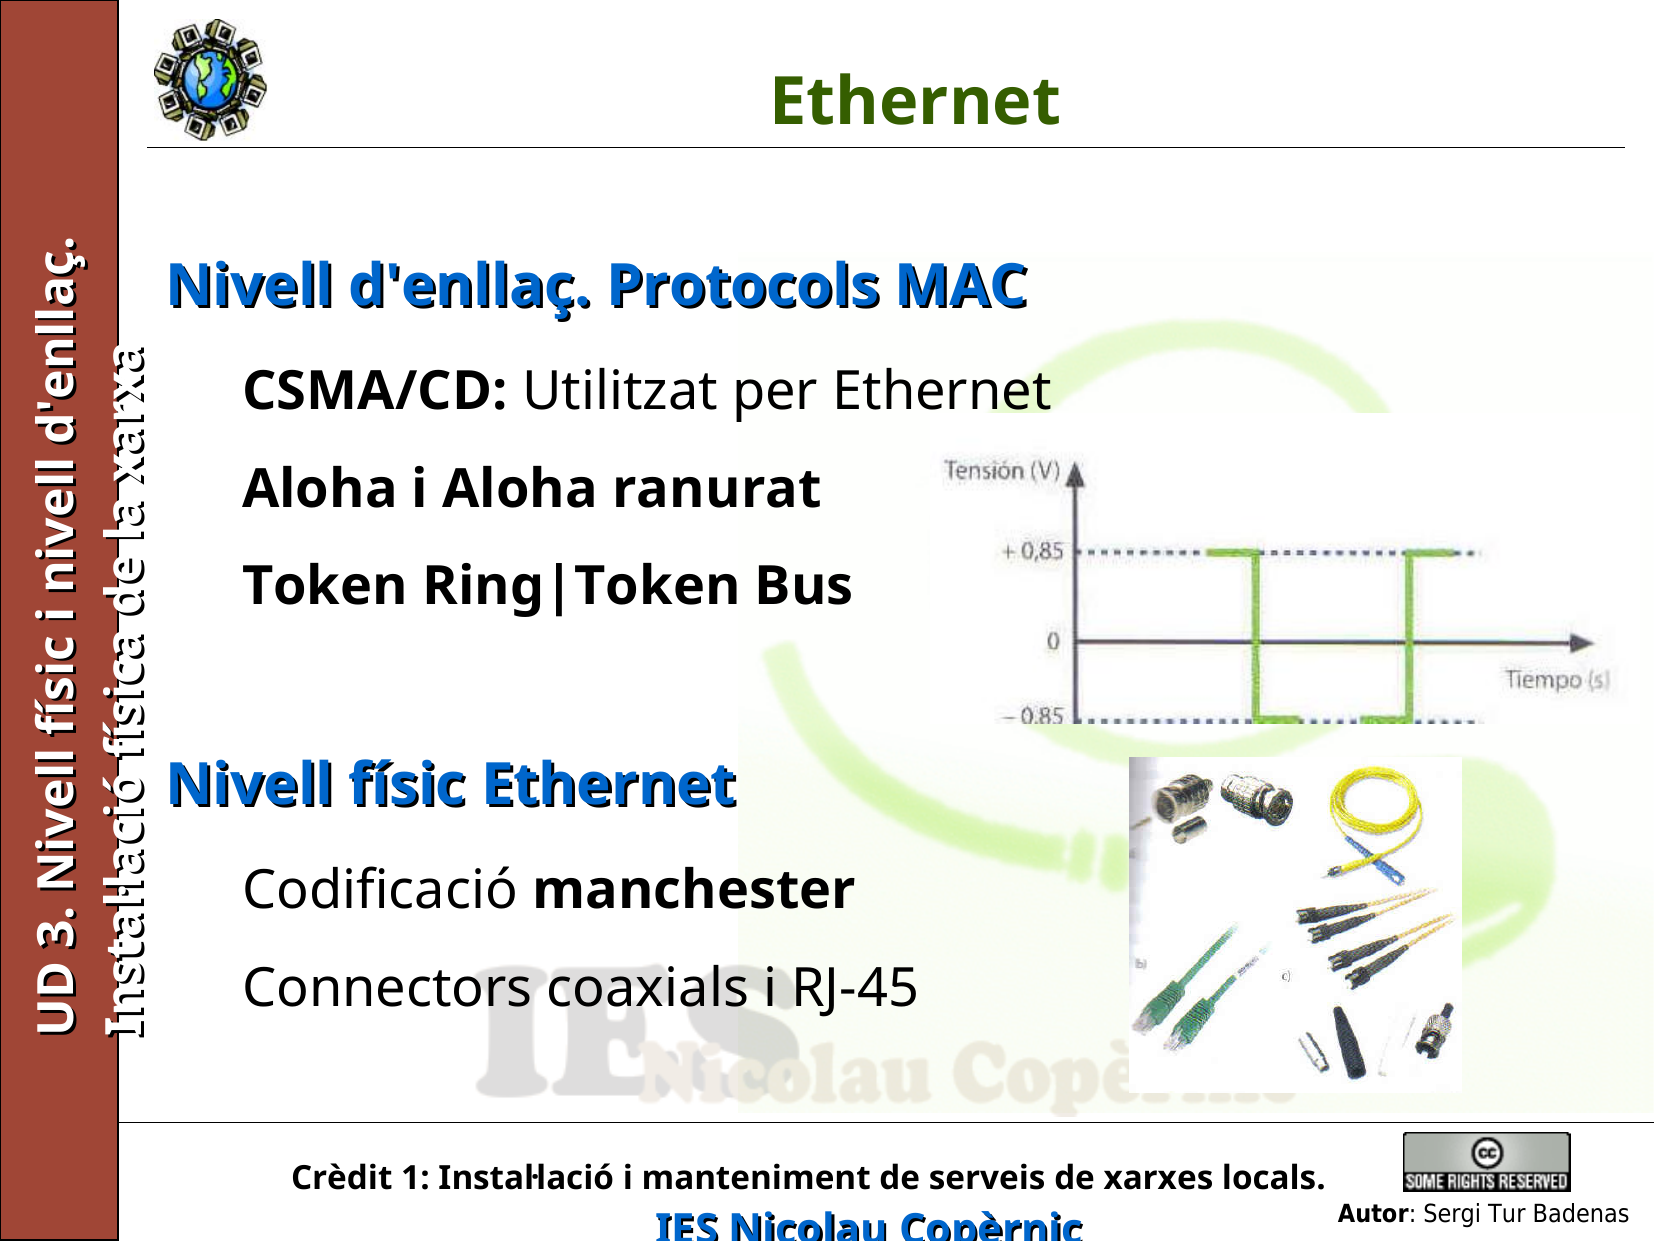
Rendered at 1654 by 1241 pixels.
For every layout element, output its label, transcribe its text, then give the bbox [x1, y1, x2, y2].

picture [154, 19, 268, 142]
title Ethernet [171, 49, 1654, 148]
list Nivell d'enllaç. Protocols MAC CSMA/CD: Utilitzat per Ethernet Aloha i Aloha ranurat Token Ring|Token Bus Nivell físic Ethernet Codificació manchester Connectors coaxials i RJ-45 [147, 242, 1636, 1093]
picture [466, 252, 1654, 1117]
picture [1403, 1132, 1571, 1192]
